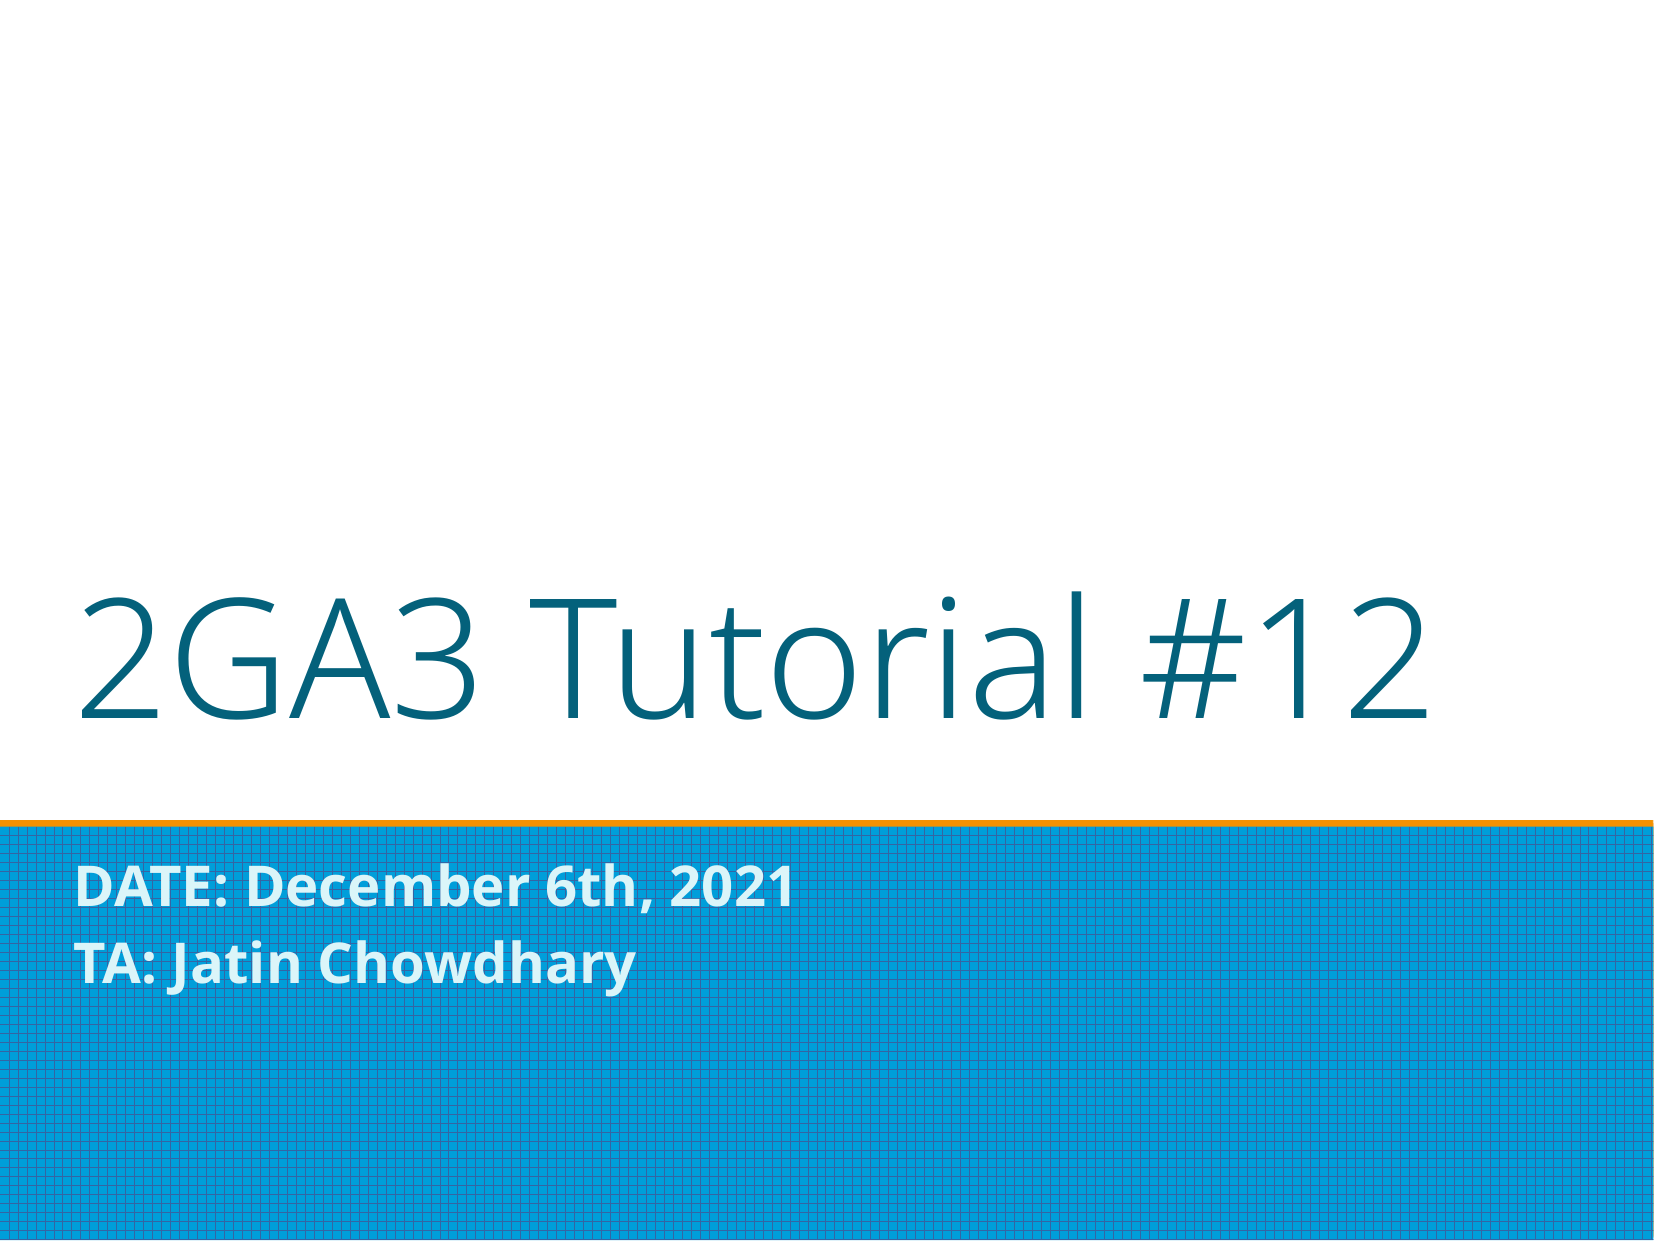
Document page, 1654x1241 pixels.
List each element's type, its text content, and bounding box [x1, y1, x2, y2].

title 2GA3 Tutorial #12 [73, 59, 1551, 768]
subtitle DATE: December 6th, 2021 TA: Jatin Chowdhary [73, 846, 1551, 1103]
